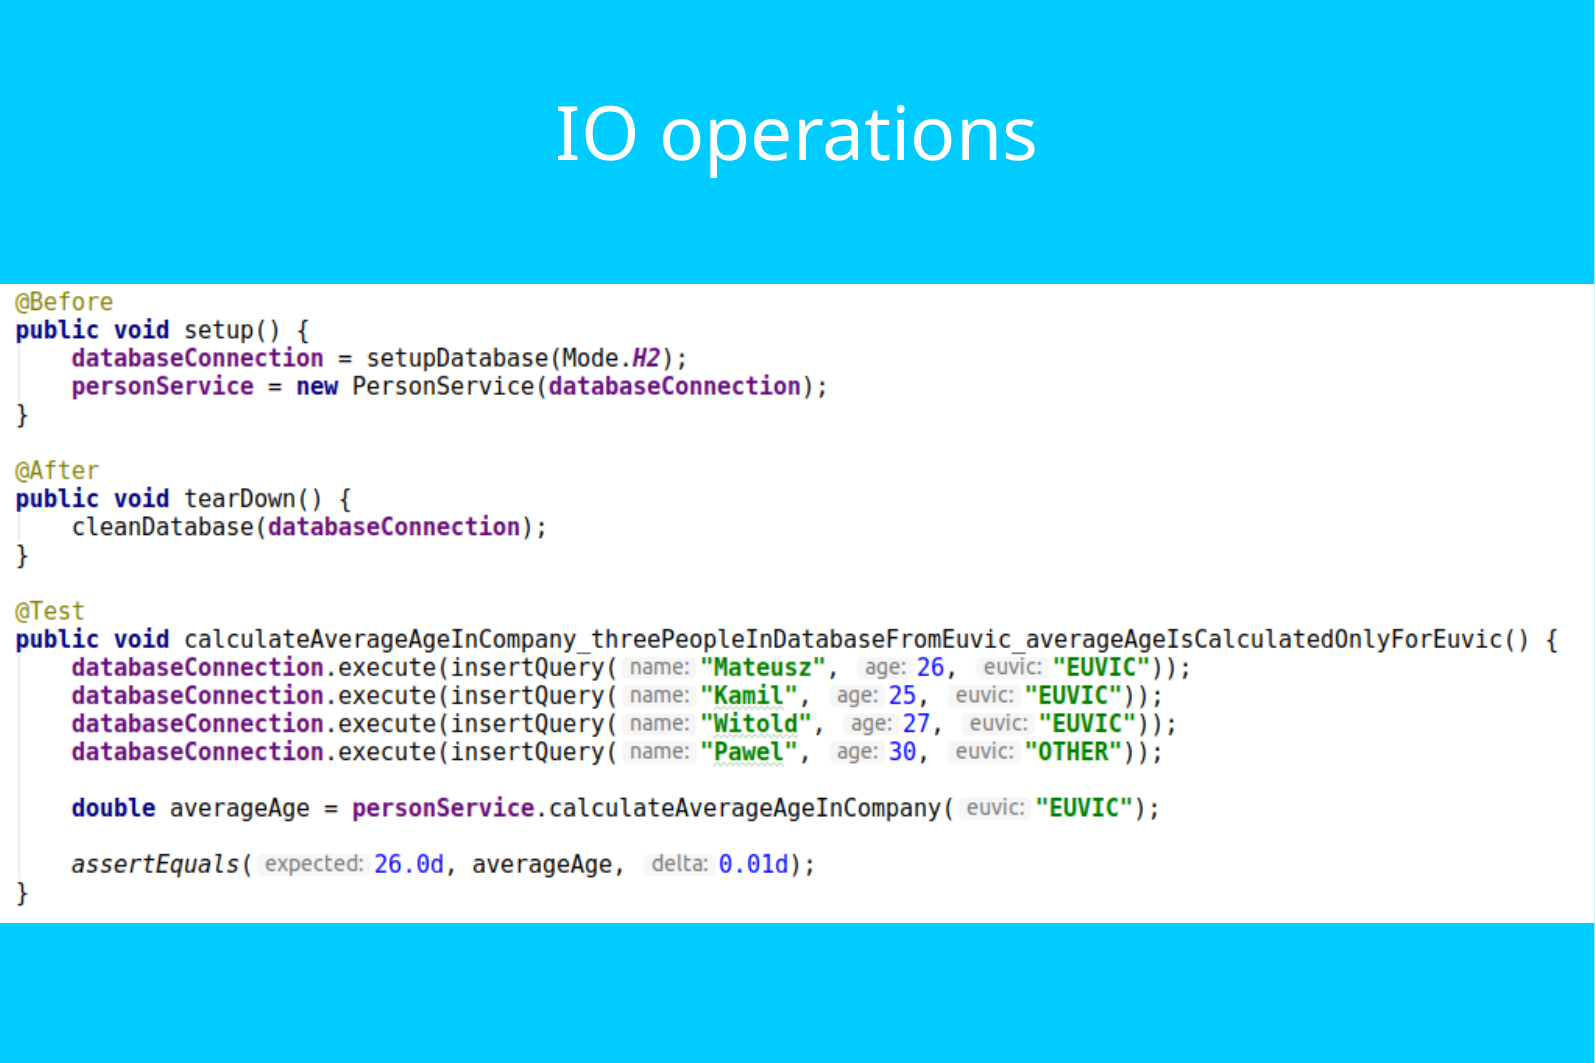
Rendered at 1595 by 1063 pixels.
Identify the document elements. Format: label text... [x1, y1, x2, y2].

title IO operations [79, 42, 1515, 220]
picture [0, 285, 1595, 922]
